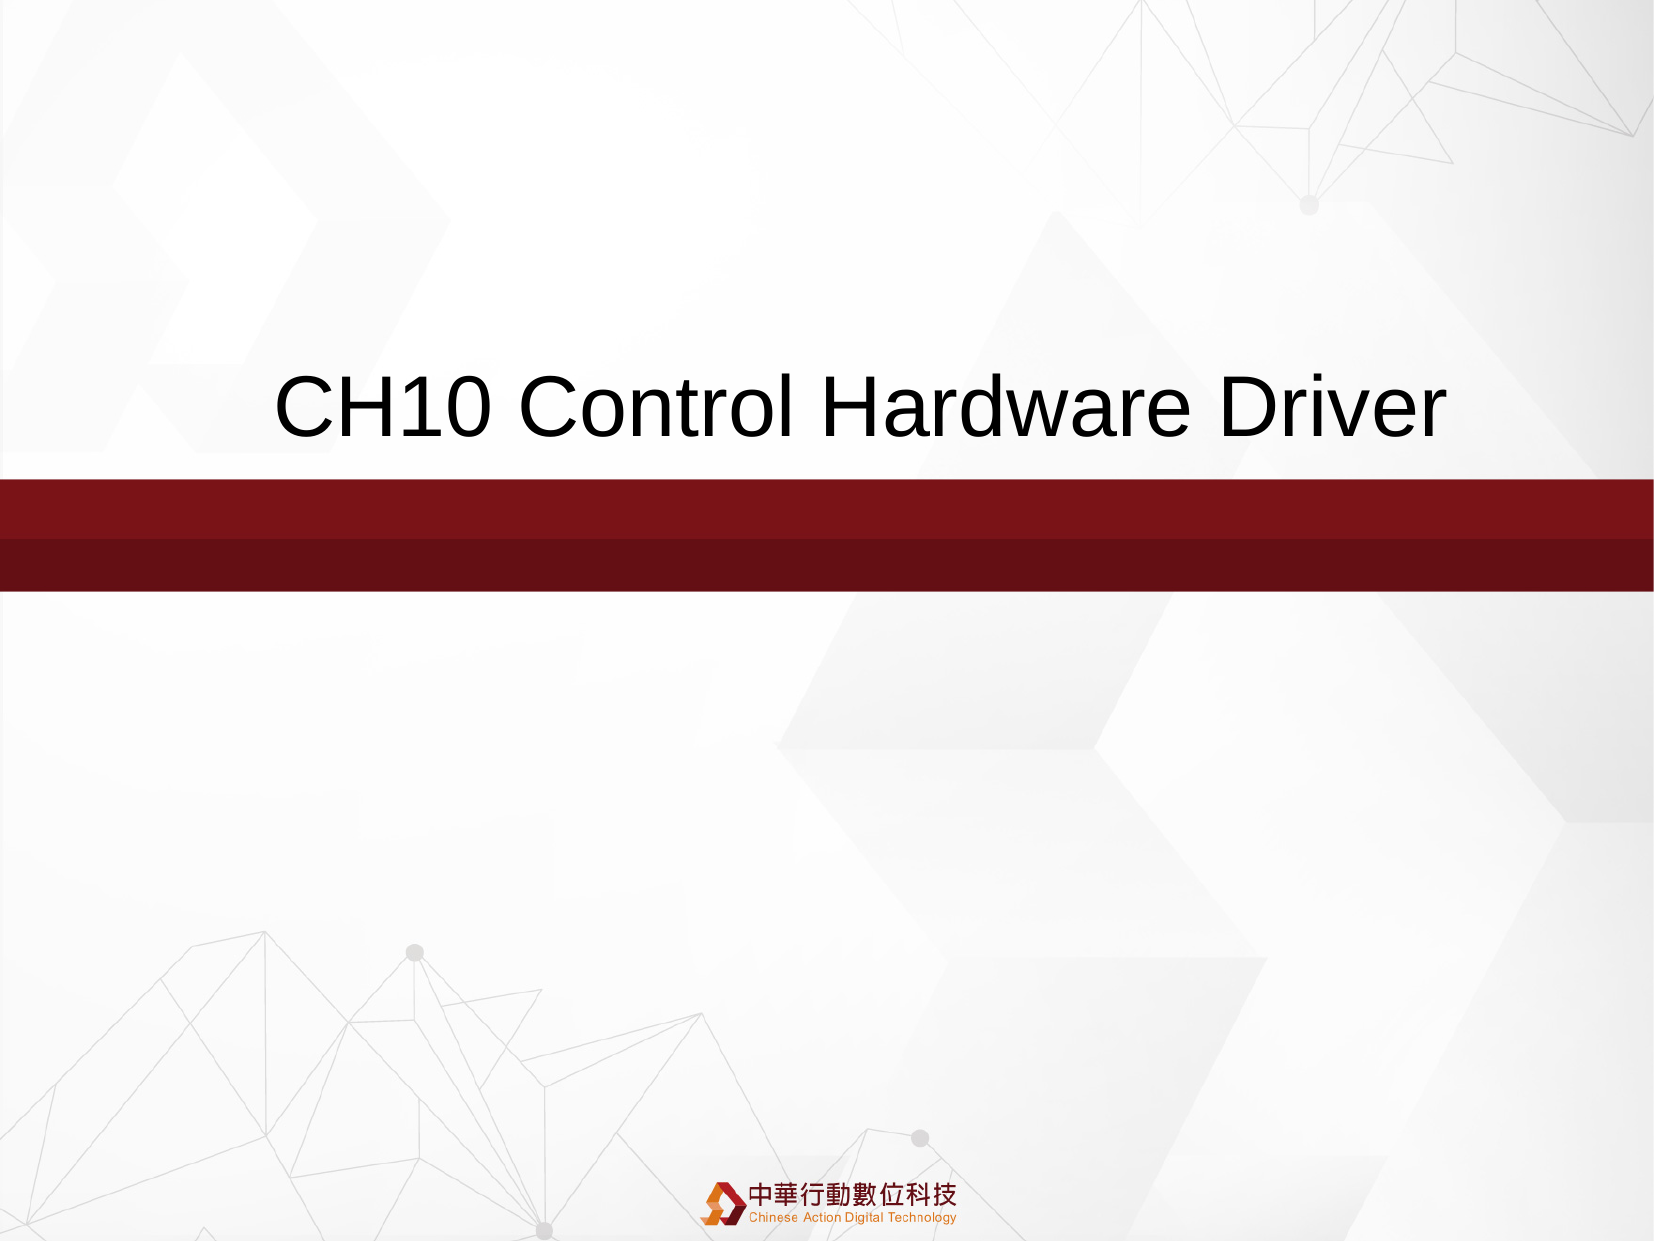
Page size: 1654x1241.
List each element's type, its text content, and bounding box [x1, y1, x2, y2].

picture [0, 0, 1654, 1241]
title CH10 Control Hardware Driver [116, 302, 1606, 511]
